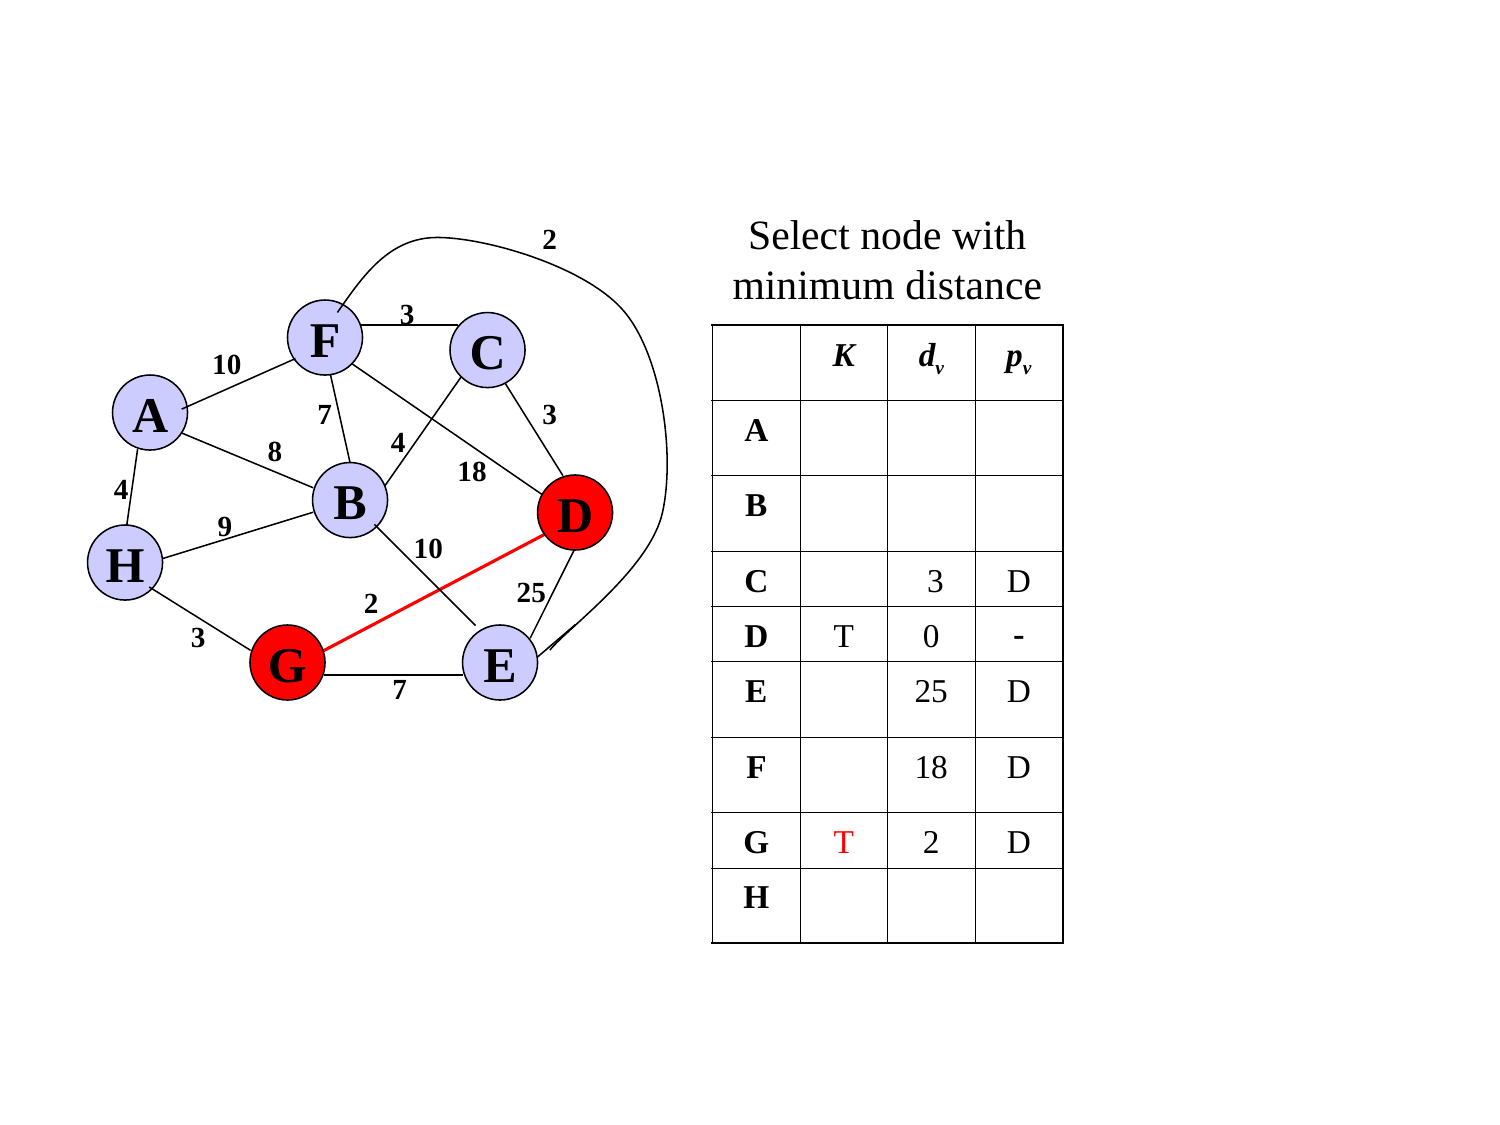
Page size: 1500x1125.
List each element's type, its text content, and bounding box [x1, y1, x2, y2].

text_box 3 [524, 387, 576, 438]
table_cell [801, 401, 887, 475]
text_box Select node with minimum distance [649, 199, 1126, 316]
table_cell [888, 869, 975, 942]
text_box F [287, 299, 363, 376]
table_cell F [713, 738, 800, 812]
text_box 4 [130, 462, 147, 513]
text_box 7 [374, 662, 426, 713]
table_cell 2 [888, 813, 975, 868]
table_header [713, 326, 800, 400]
table_cell [801, 662, 887, 737]
table_cell D [976, 813, 1062, 868]
table_header pv [976, 326, 1062, 400]
text_box 3 [382, 287, 433, 338]
table_cell [801, 552, 887, 606]
text_box 7 [299, 387, 351, 438]
table_cell [976, 869, 1062, 942]
text_box C [450, 312, 526, 388]
text_box E [462, 624, 538, 701]
table_cell T [801, 813, 887, 868]
text_box 25 [492, 565, 571, 617]
text_box 9 [200, 499, 251, 551]
table_header K [801, 326, 887, 400]
text_box G [249, 624, 326, 701]
table_cell G [713, 813, 800, 868]
table_cell 3 [888, 552, 975, 606]
table_cell H [713, 869, 800, 942]
text_box 4 [373, 416, 424, 467]
text_box 8 [249, 424, 301, 476]
table_cell 18 [888, 738, 975, 812]
text_box B [312, 462, 388, 538]
table_cell A [713, 401, 800, 475]
table_cell [976, 401, 1062, 475]
table_cell D [976, 662, 1062, 737]
table_cell  [976, 607, 1062, 661]
table_cell E [713, 662, 800, 737]
text_box 2 [346, 576, 397, 628]
text_box 3 [173, 610, 224, 662]
table_cell [801, 738, 887, 812]
table_header dv [888, 326, 975, 400]
table_cell [888, 401, 975, 475]
table_cell D [976, 738, 1062, 812]
table_cell D [976, 552, 1062, 606]
table_cell [801, 869, 887, 942]
text_box D [537, 474, 613, 551]
table_cell D [713, 607, 800, 661]
table_cell [888, 476, 975, 551]
text_box 18 [433, 444, 511, 495]
table_cell [801, 476, 887, 551]
text_box 10 [389, 521, 468, 572]
table_cell [976, 476, 1062, 551]
text_box 2 [524, 212, 576, 263]
text_box 4 [96, 462, 134, 513]
text_box 10 [187, 337, 267, 388]
table_cell B [713, 476, 800, 551]
table_cell 0 [888, 607, 975, 661]
table_cell 25 [888, 662, 975, 737]
table_cell T [801, 607, 887, 661]
text_box H [87, 525, 163, 601]
table_cell C [713, 552, 800, 606]
text_box A [112, 375, 188, 451]
